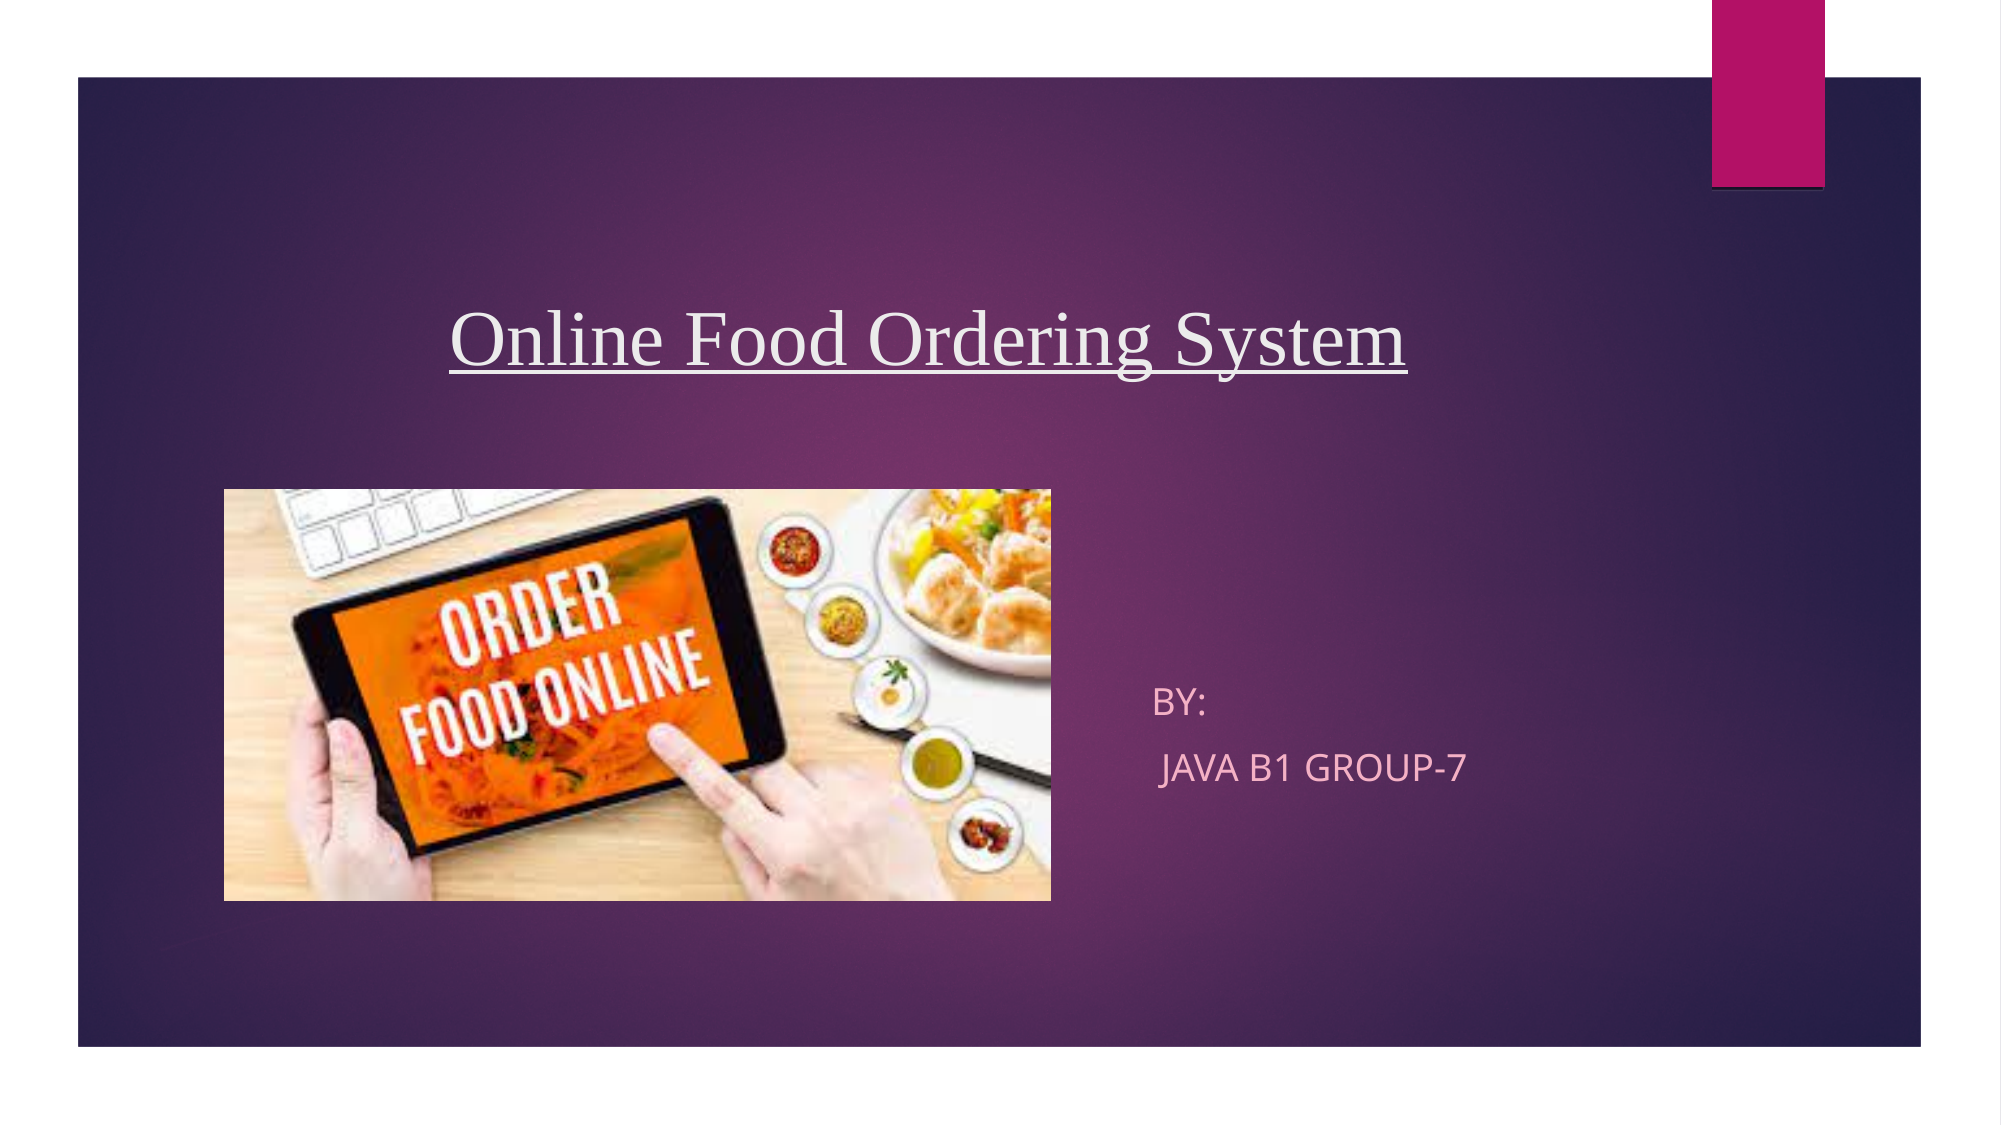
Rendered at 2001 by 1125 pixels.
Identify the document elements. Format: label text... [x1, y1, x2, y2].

title Online Food Ordering System [434, 98, 1724, 389]
subtitle By: Java B1 Group-7 [1136, 670, 1638, 925]
picture [224, 489, 1051, 901]
